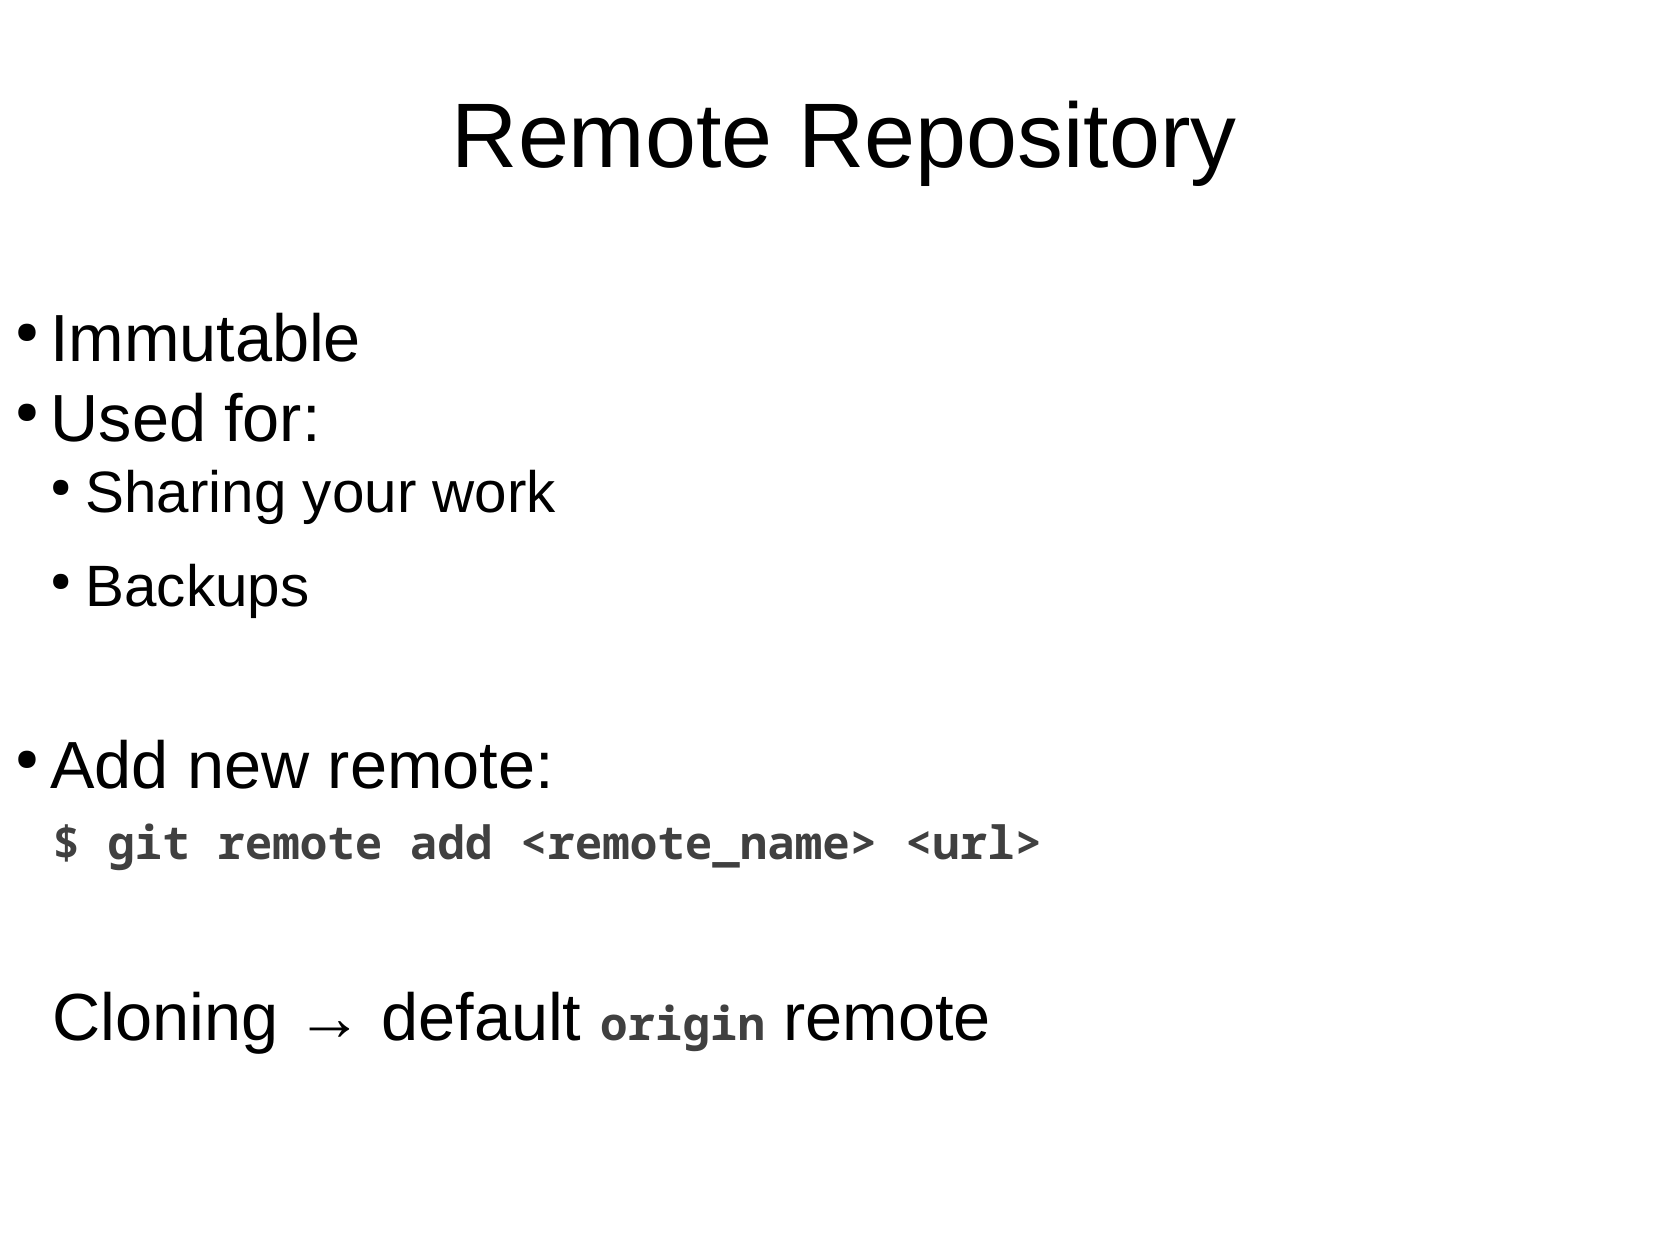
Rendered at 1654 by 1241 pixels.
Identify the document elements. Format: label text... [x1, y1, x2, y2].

list Immutable Used for: Sharing your work Backups Add new remote: $ git remote add <remote_name> <url> Cloning → default origin remote [0, 206, 1654, 1117]
title Remote Repository [0, 27, 1654, 206]
